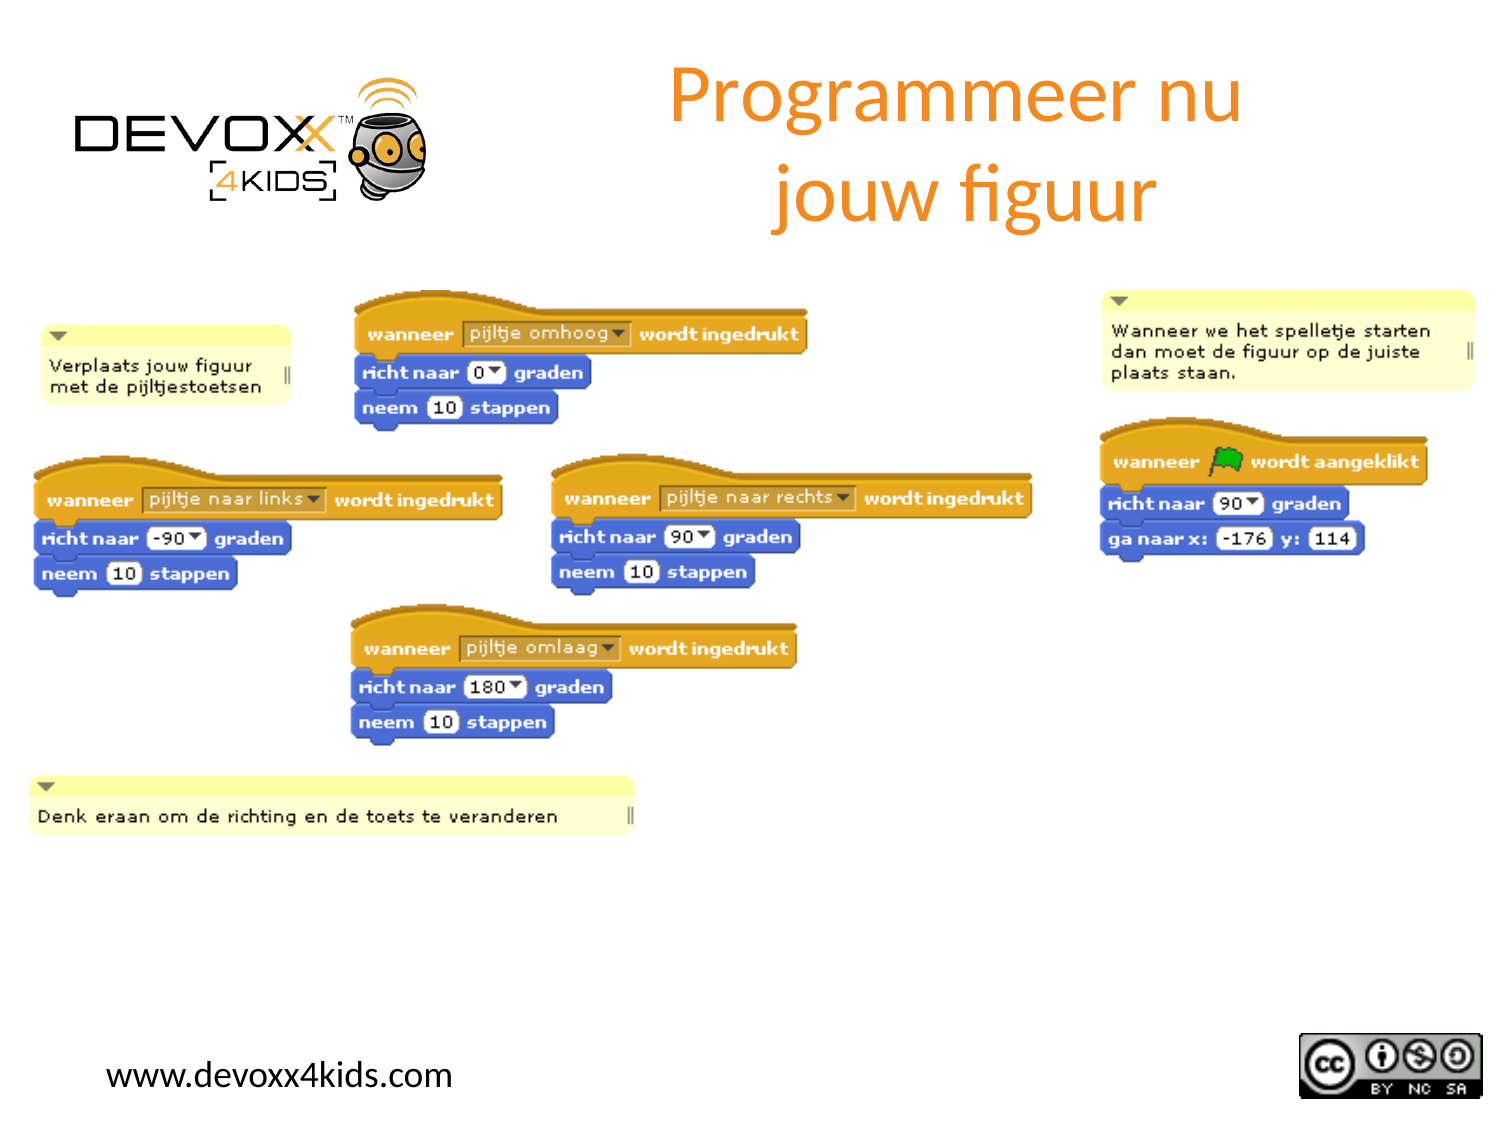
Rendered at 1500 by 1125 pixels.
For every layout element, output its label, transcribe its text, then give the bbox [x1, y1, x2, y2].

title Programmeer nu jouw figuur [432, 30, 1500, 175]
picture [75, 77, 426, 201]
picture [1299, 1033, 1483, 1099]
picture [29, 290, 1475, 835]
